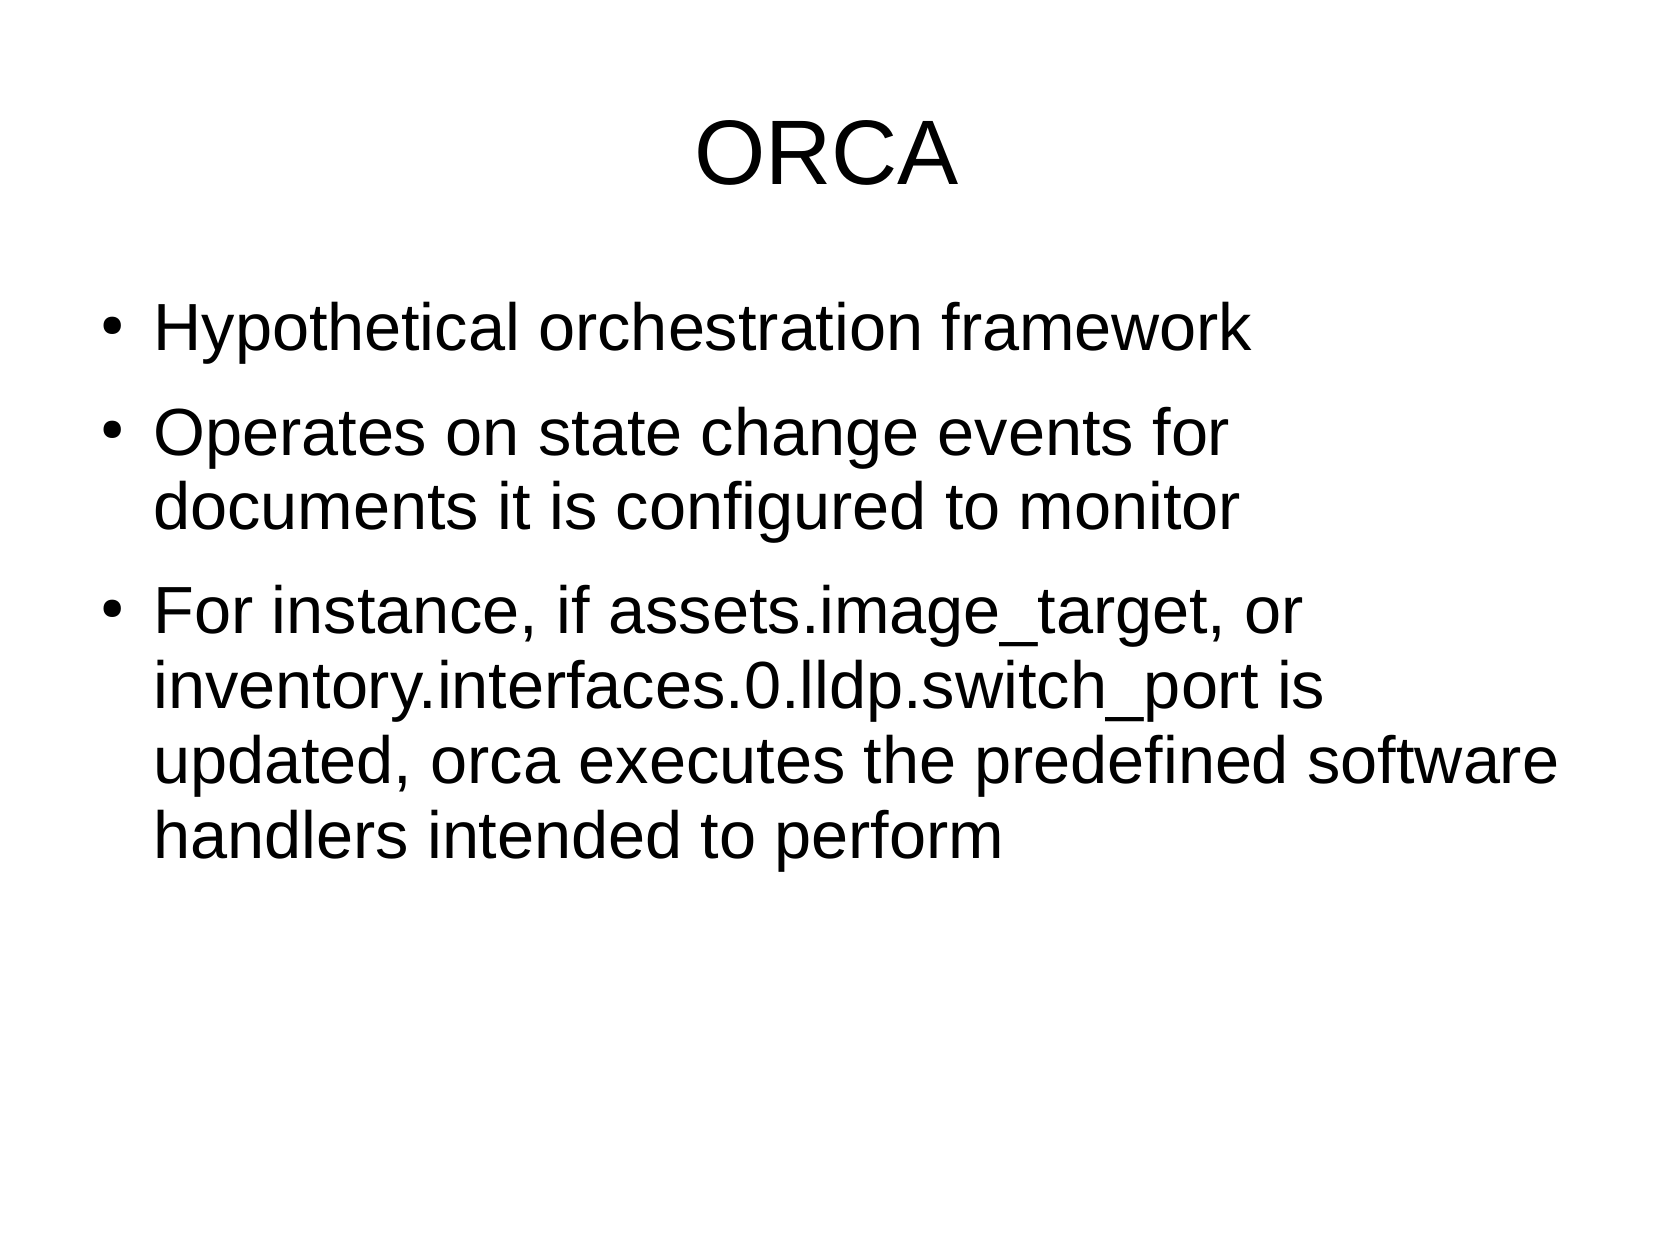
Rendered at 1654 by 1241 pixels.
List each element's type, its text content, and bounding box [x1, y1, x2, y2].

title ORCA [82, 49, 1571, 257]
list Hypothetical orchestration framework Operates on state change events for documents it is configured to monitor For instance, if assets.image_target, or inventory.interfaces.0.lldp.switch_port is updated, orca executes the predefined software handlers intended to perform [82, 290, 1571, 1010]
